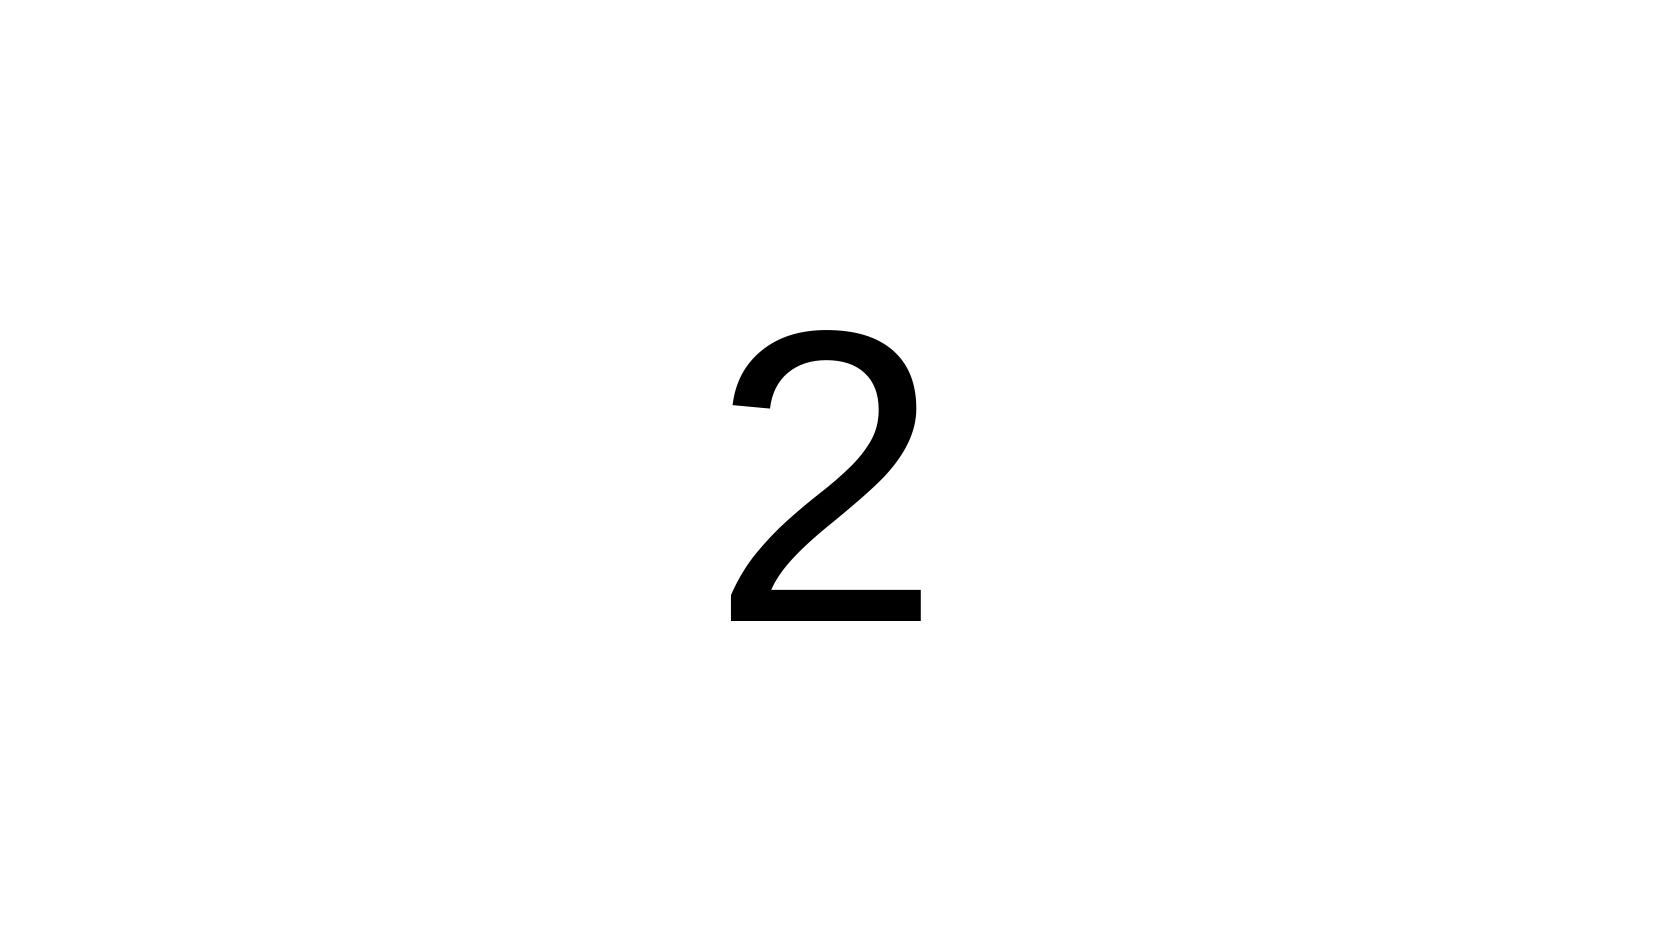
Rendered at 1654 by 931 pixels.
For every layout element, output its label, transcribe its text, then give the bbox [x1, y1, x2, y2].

title 2 [0, 23, 1654, 931]
